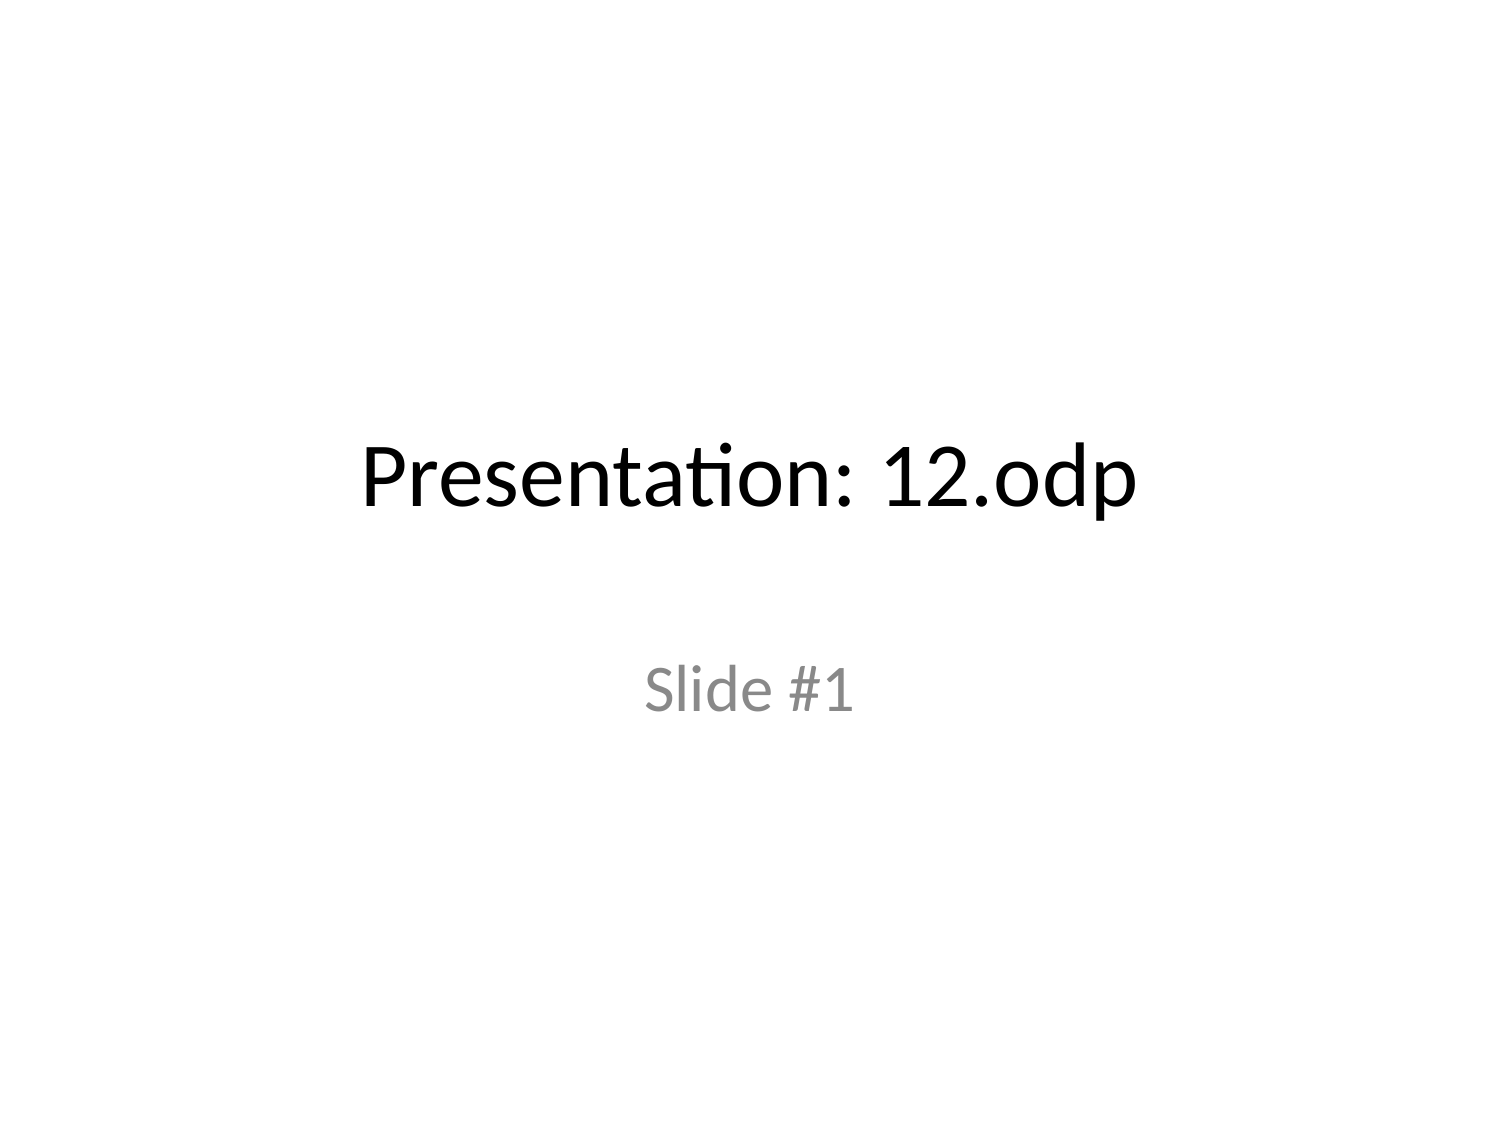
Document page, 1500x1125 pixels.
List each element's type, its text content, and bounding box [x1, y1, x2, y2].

subtitle Slide #1 [225, 637, 1276, 925]
title Presentation: 12.odp [112, 349, 1388, 591]
